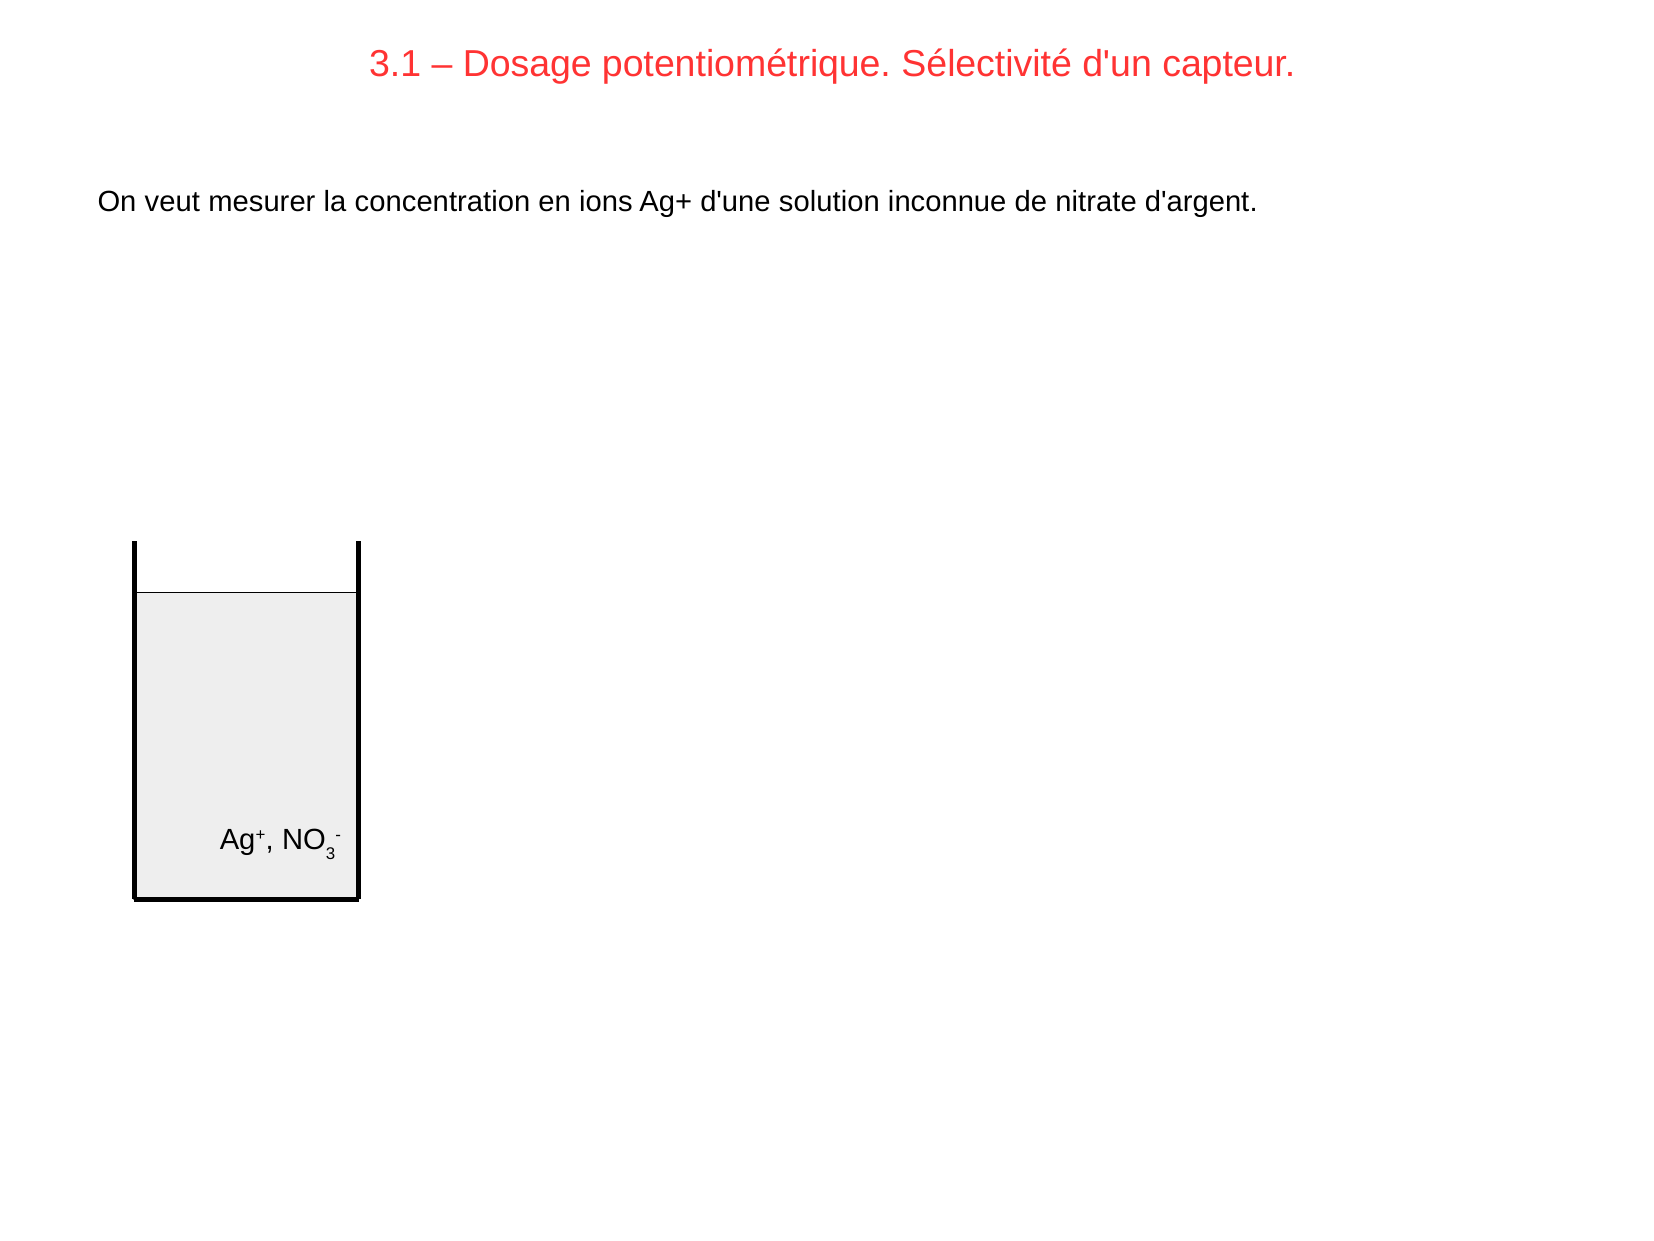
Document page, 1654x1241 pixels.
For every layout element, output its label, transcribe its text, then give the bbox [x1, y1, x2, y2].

text_box On veut mesurer la concentration en ions Ag+ d'une solution inconnue de nitrate d'argent. [82, 177, 1619, 225]
text_box Ag+, NO3- [205, 816, 368, 871]
text_box 3.1 – Dosage potentiométrique. Sélectivité d'un capteur. [354, 35, 1323, 93]
text_box [137, 592, 356, 897]
